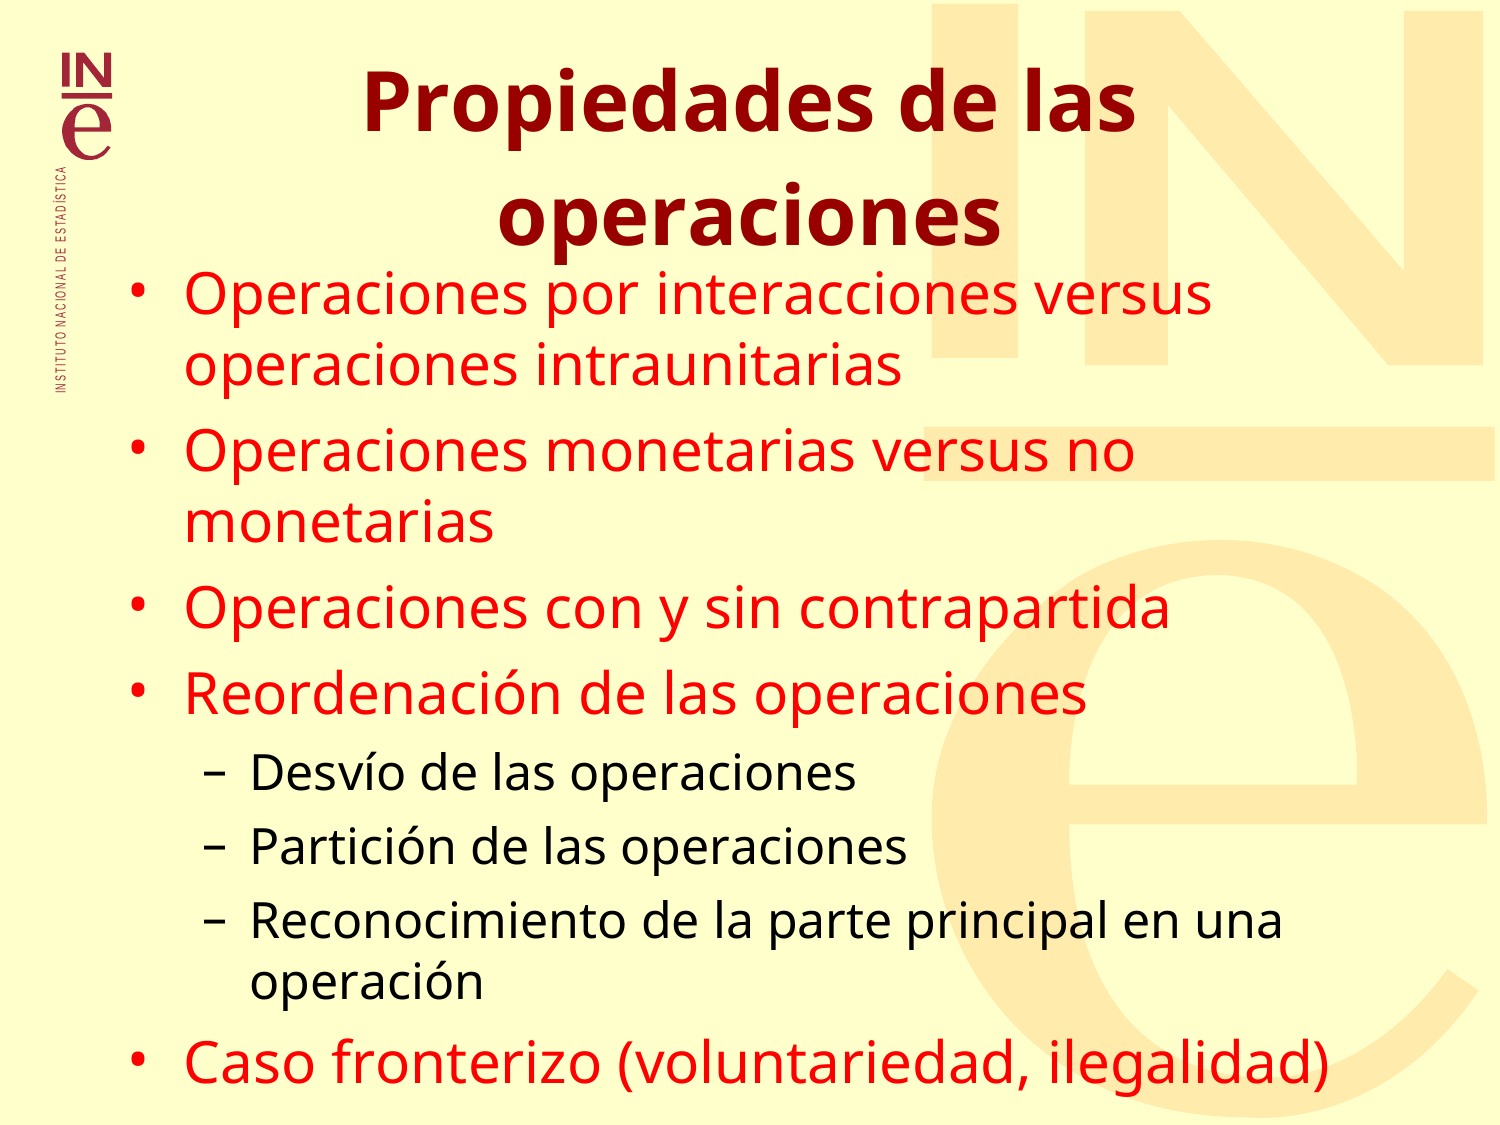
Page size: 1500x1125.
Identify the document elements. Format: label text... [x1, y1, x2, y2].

title Propiedades de las operaciones [112, 48, 1388, 249]
list Operaciones por interacciones versus operaciones intraunitarias Operaciones monetarias versus no monetarias Operaciones con y sin contrapartida Reordenación de las operaciones Desvío de las operaciones Partición de las operaciones Reconocimiento de la parte principal en una operación Caso fronterizo (voluntariedad, ilegalidad) [112, 249, 1388, 1018]
